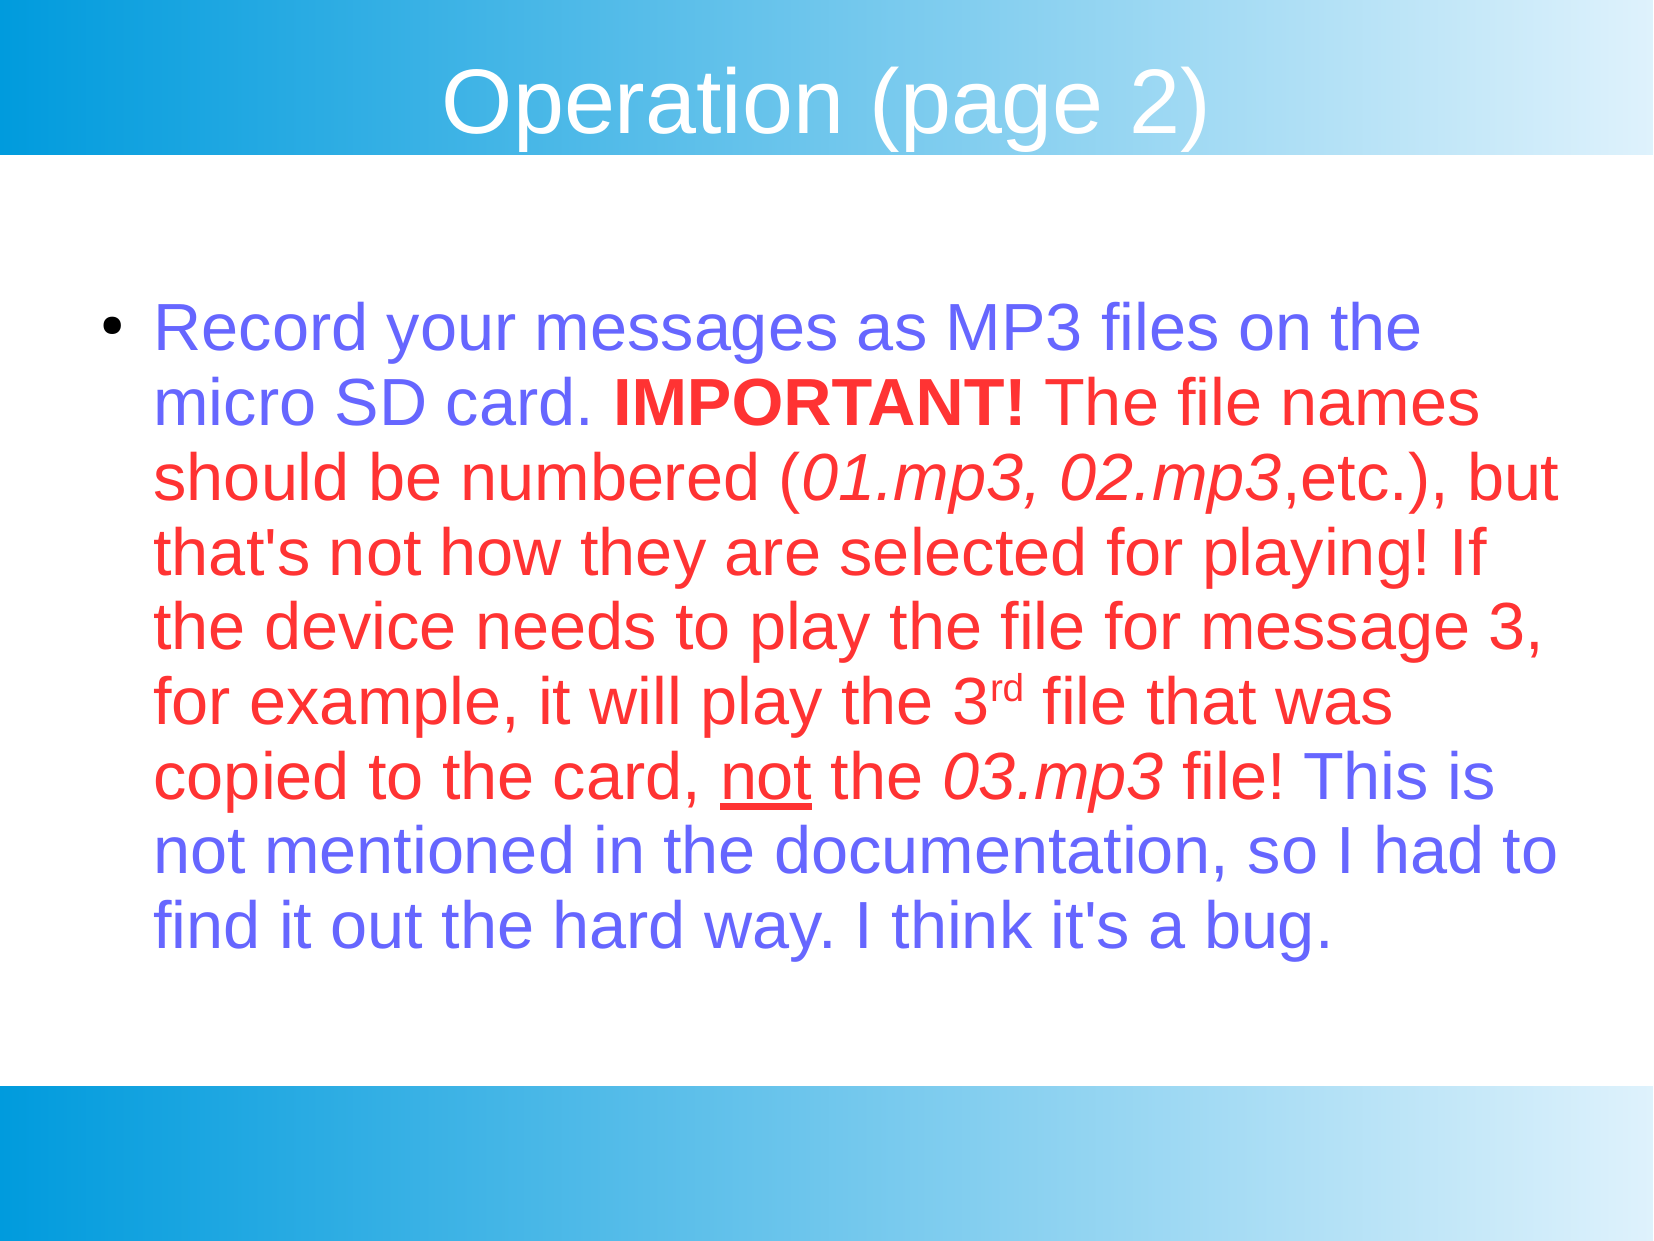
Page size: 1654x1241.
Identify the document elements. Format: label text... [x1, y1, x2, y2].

title Operation (page 2) [82, 49, 1571, 155]
list Record your messages as MP3 files on the micro SD card. IMPORTANT! The file names should be numbered (01.mp3, 02.mp3,etc.), but that's not how they are selected for playing! If the device needs to play the file for message 3, for example, it will play the 3rd file that was copied to the card, not the 03.mp3 file! This is not mentioned in the documentation, so I had to find it out the hard way. I think it's a bug. [82, 290, 1571, 1010]
